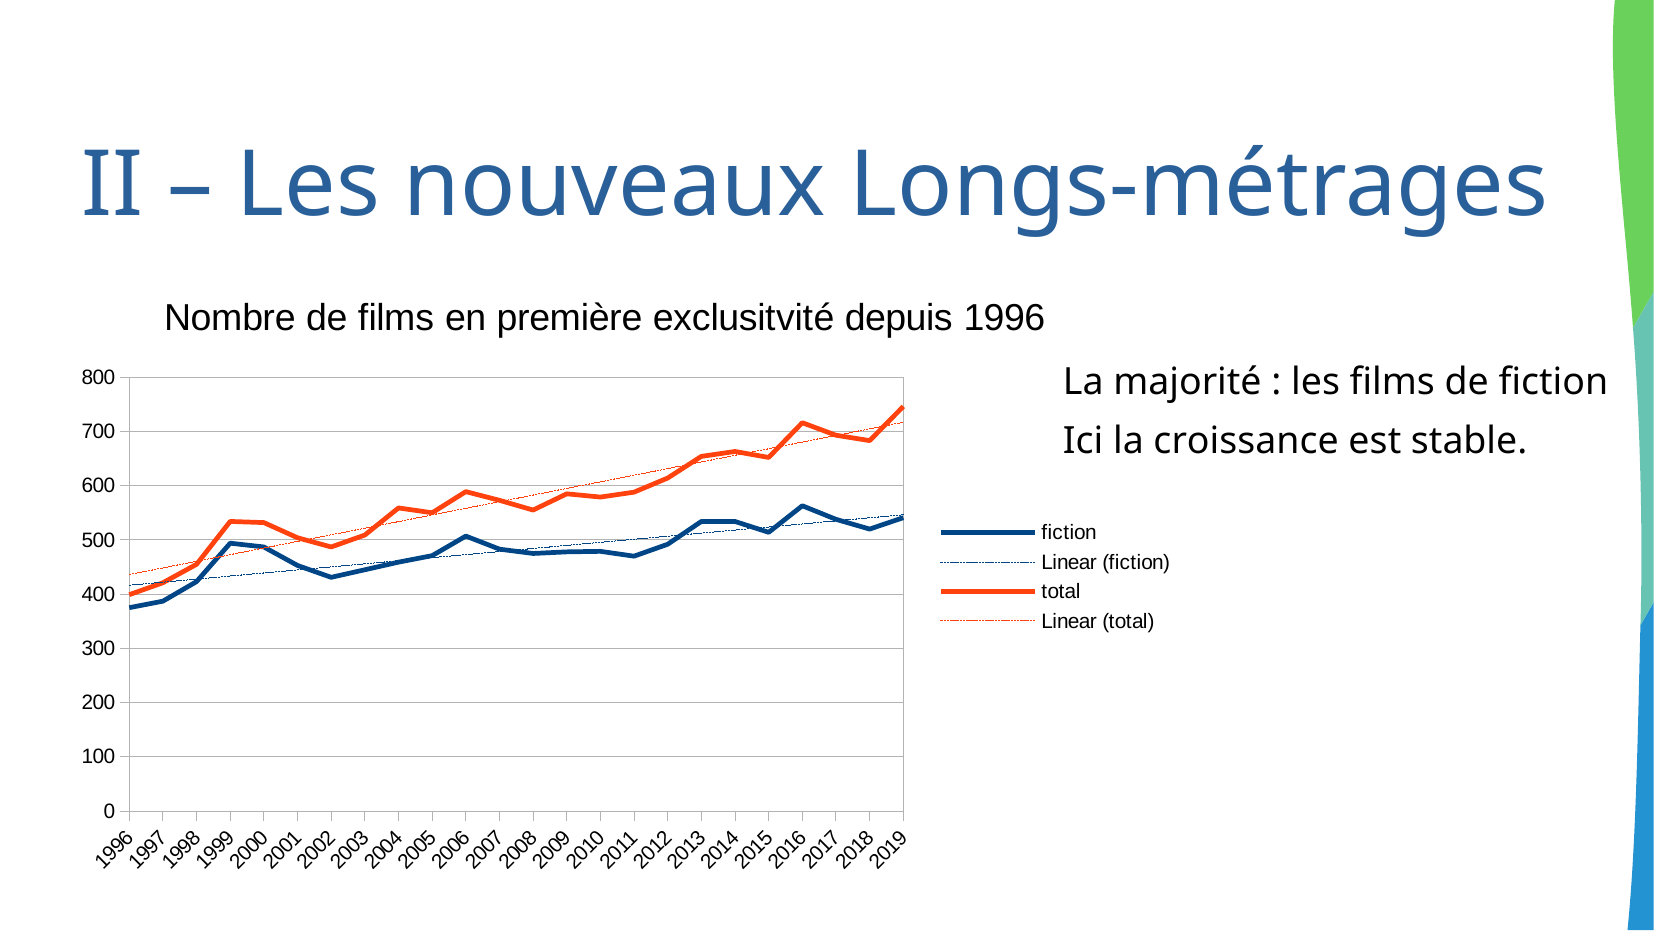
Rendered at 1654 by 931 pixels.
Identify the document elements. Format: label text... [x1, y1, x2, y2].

text_box Ici la croissance est stable. [1062, 413, 1595, 473]
title II – Les nouveaux Longs-métrages [59, 55, 1595, 305]
chart [59, 268, 1189, 886]
text_box La majorité : les films de fiction [1062, 354, 1625, 414]
